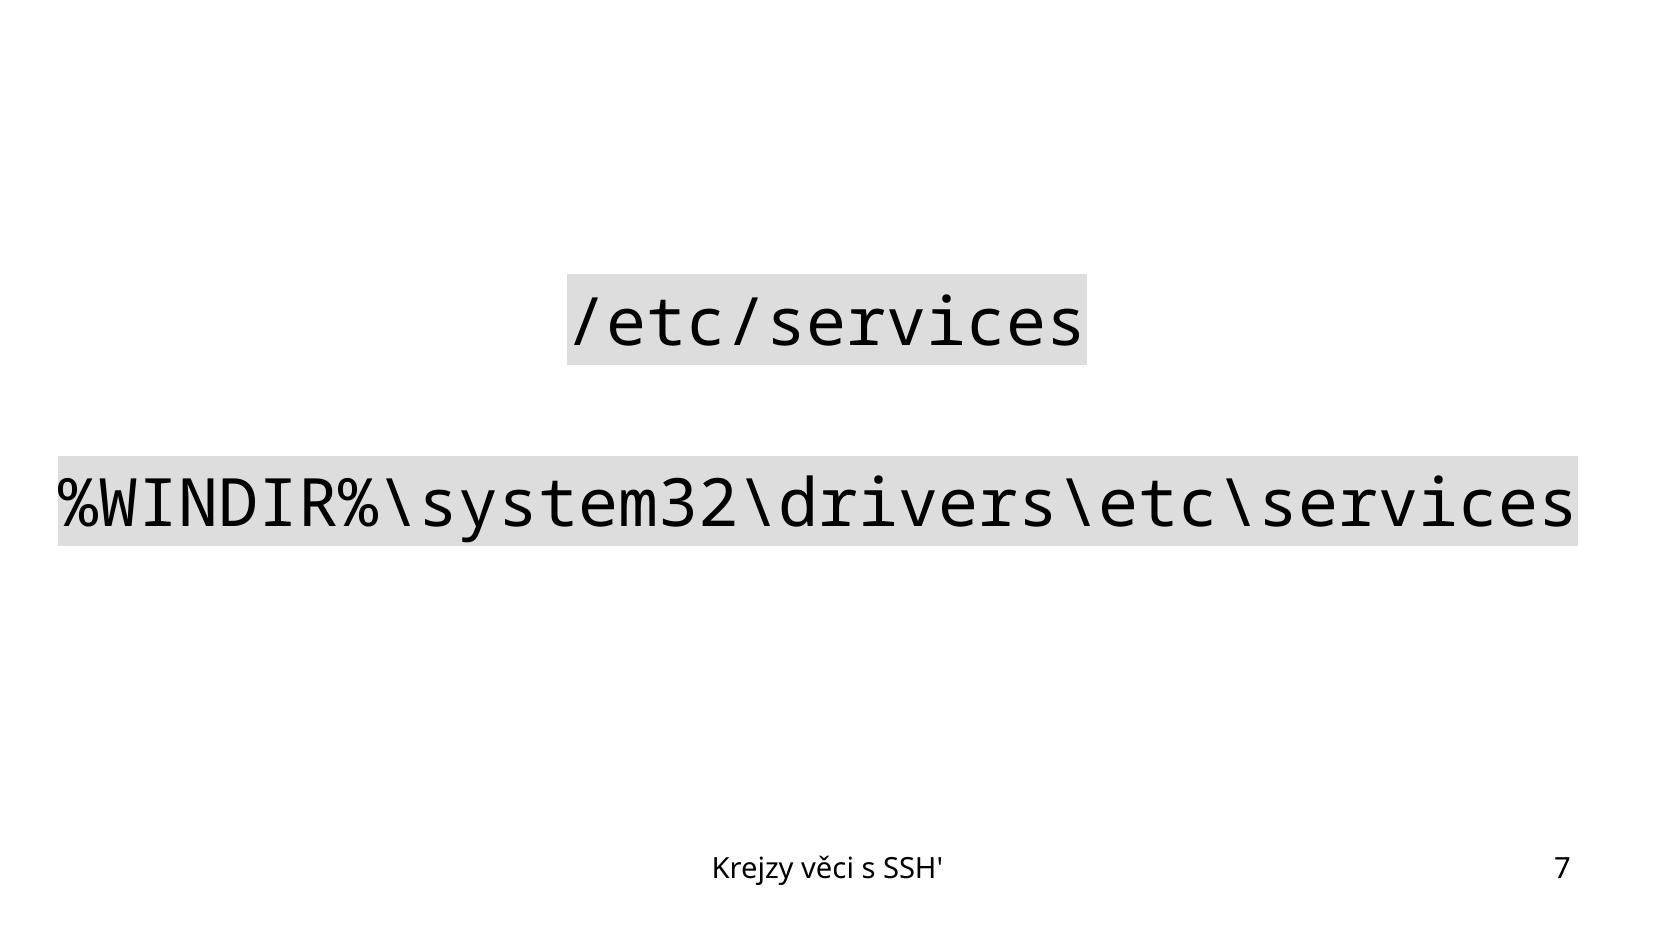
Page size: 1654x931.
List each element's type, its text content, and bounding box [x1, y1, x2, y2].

subtitle /etc/services %WINDIR%\system32\drivers\etc\services [58, 274, 1596, 657]
